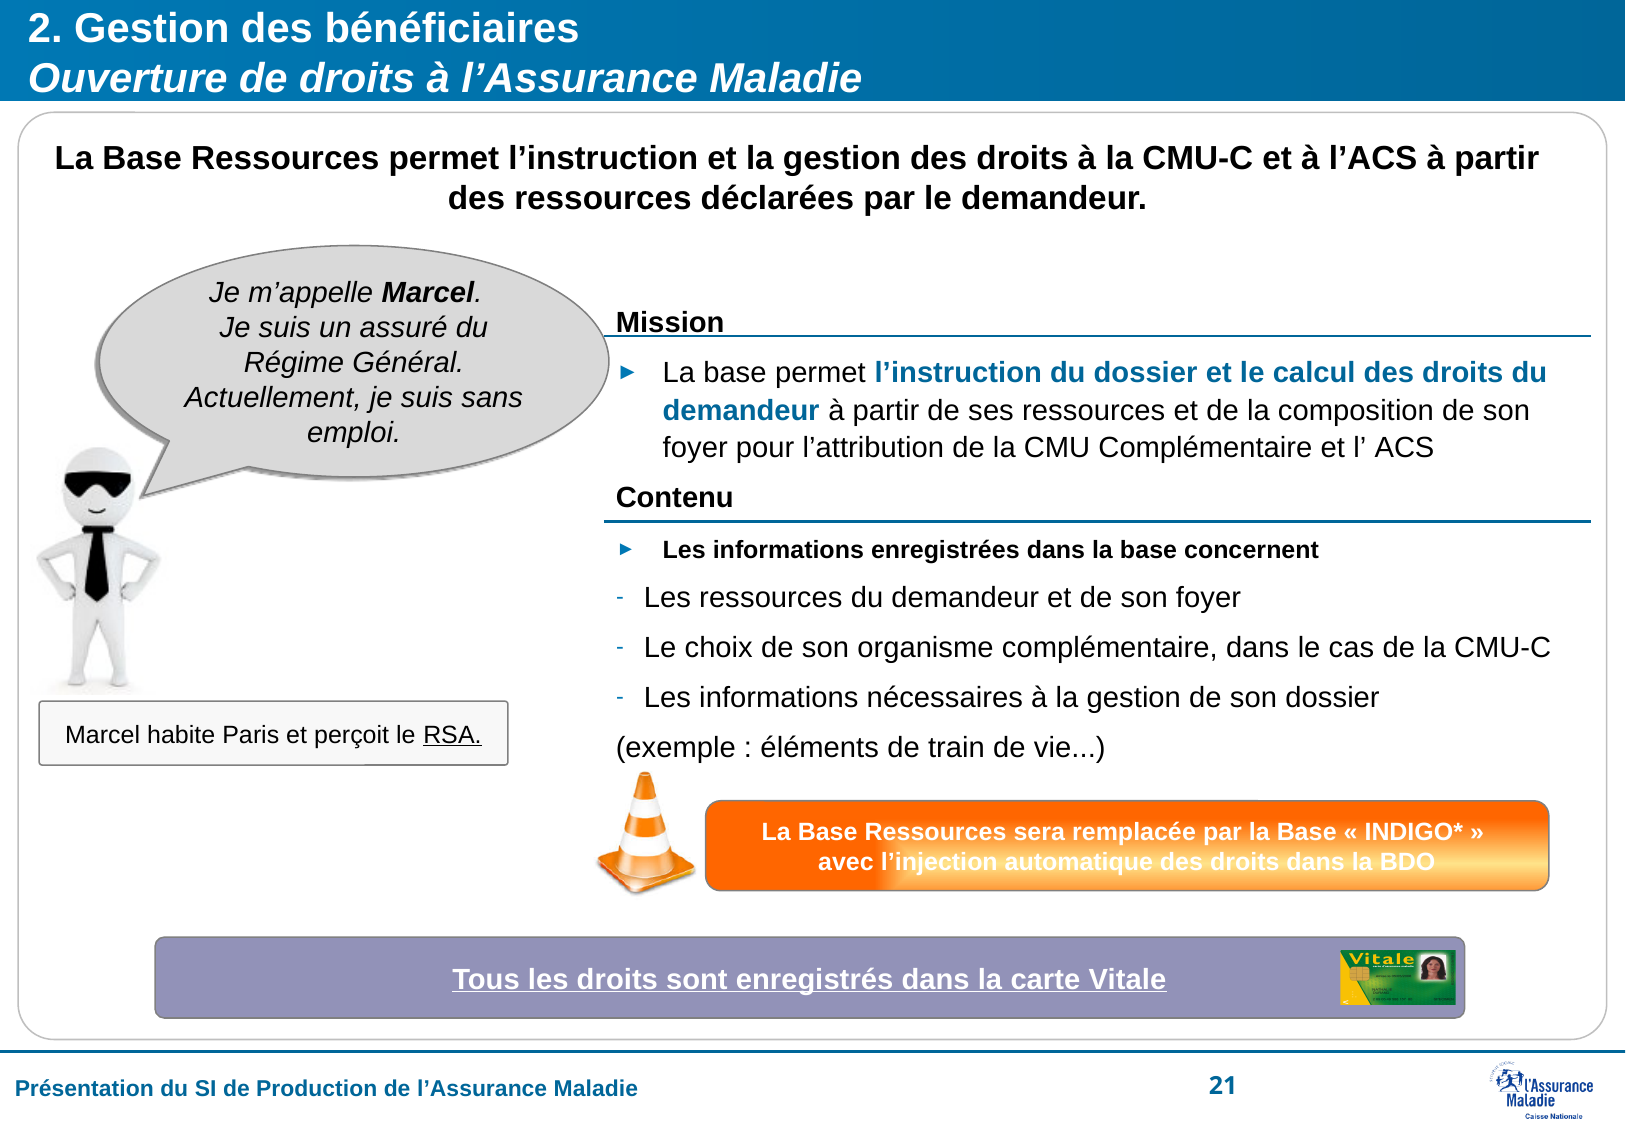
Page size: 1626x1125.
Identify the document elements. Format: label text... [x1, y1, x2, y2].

text_box Tous les droits sont enregistrés dans la carte Vitale [155, 937, 1465, 1018]
picture [21, 432, 178, 695]
text_box La Base Ressources permet l’instruction et la gestion des droits à la CMU-C et à l’ACS à partir des ressources déclarées par le demandeur. [21, 115, 1576, 272]
title 2. Gestion des bénéficiaires Ouverture de droits à l’Assurance Maladie [12, 3, 1595, 99]
text_box La Base Ressources sera remplacée par la Base « INDIGO* » avec l’injection automatique des droits dans la BDO [705, 800, 1549, 891]
text_box Mission La base permet l’instruction du dossier et le calcul des droits du demandeur à partir de ses ressources et de la composition de son foyer pour l’attribution de la CMU Complémentaire et l’ ACS Contenu Les informations enregistrées dans la base concernent Les ressources du demandeur et de son foyer Le choix de son organisme complémentaire, dans le cas de la CMU-C Les informations nécessaires à la gestion de son dossier (exemple : éléments de train de vie...) [615, 301, 1612, 764]
picture [576, 765, 715, 904]
picture [1340, 950, 1456, 1005]
text_box Je m’appelle Marcel. Je suis un assuré du Régime Général. Actuellement, je suis sans emploi. [99, 245, 609, 496]
picture [1484, 1056, 1595, 1120]
text_box Marcel habite Paris et perçoit le RSA. [39, 701, 508, 766]
